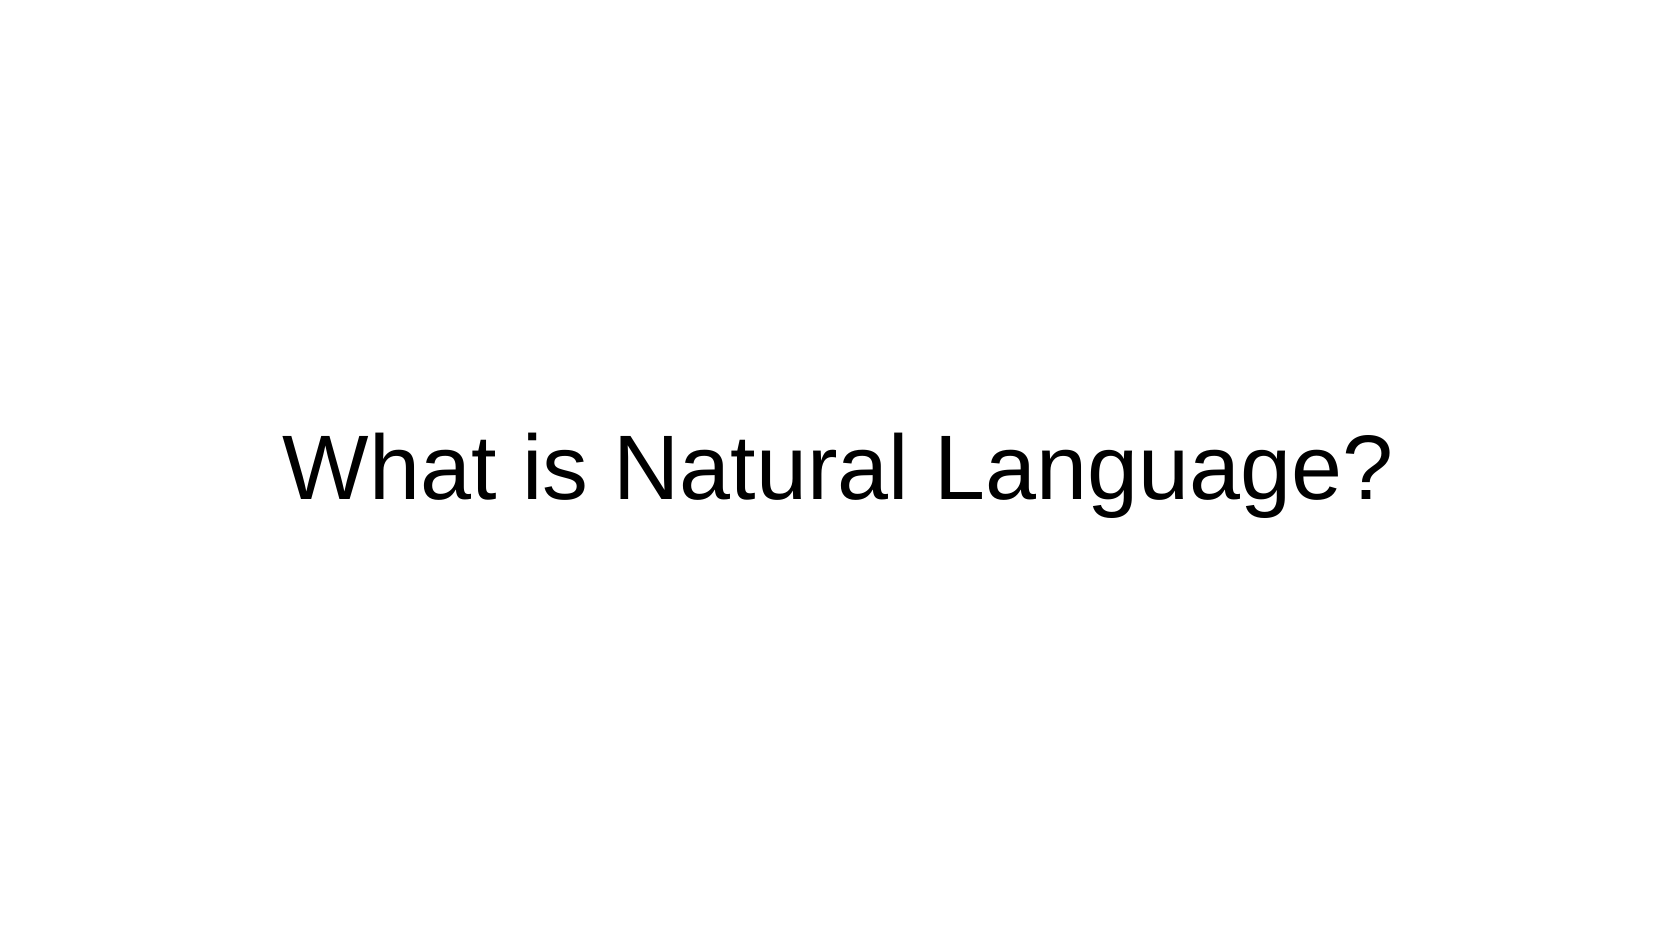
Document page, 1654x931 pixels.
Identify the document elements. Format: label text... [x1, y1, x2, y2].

title What is Natural Language? [94, 389, 1583, 546]
